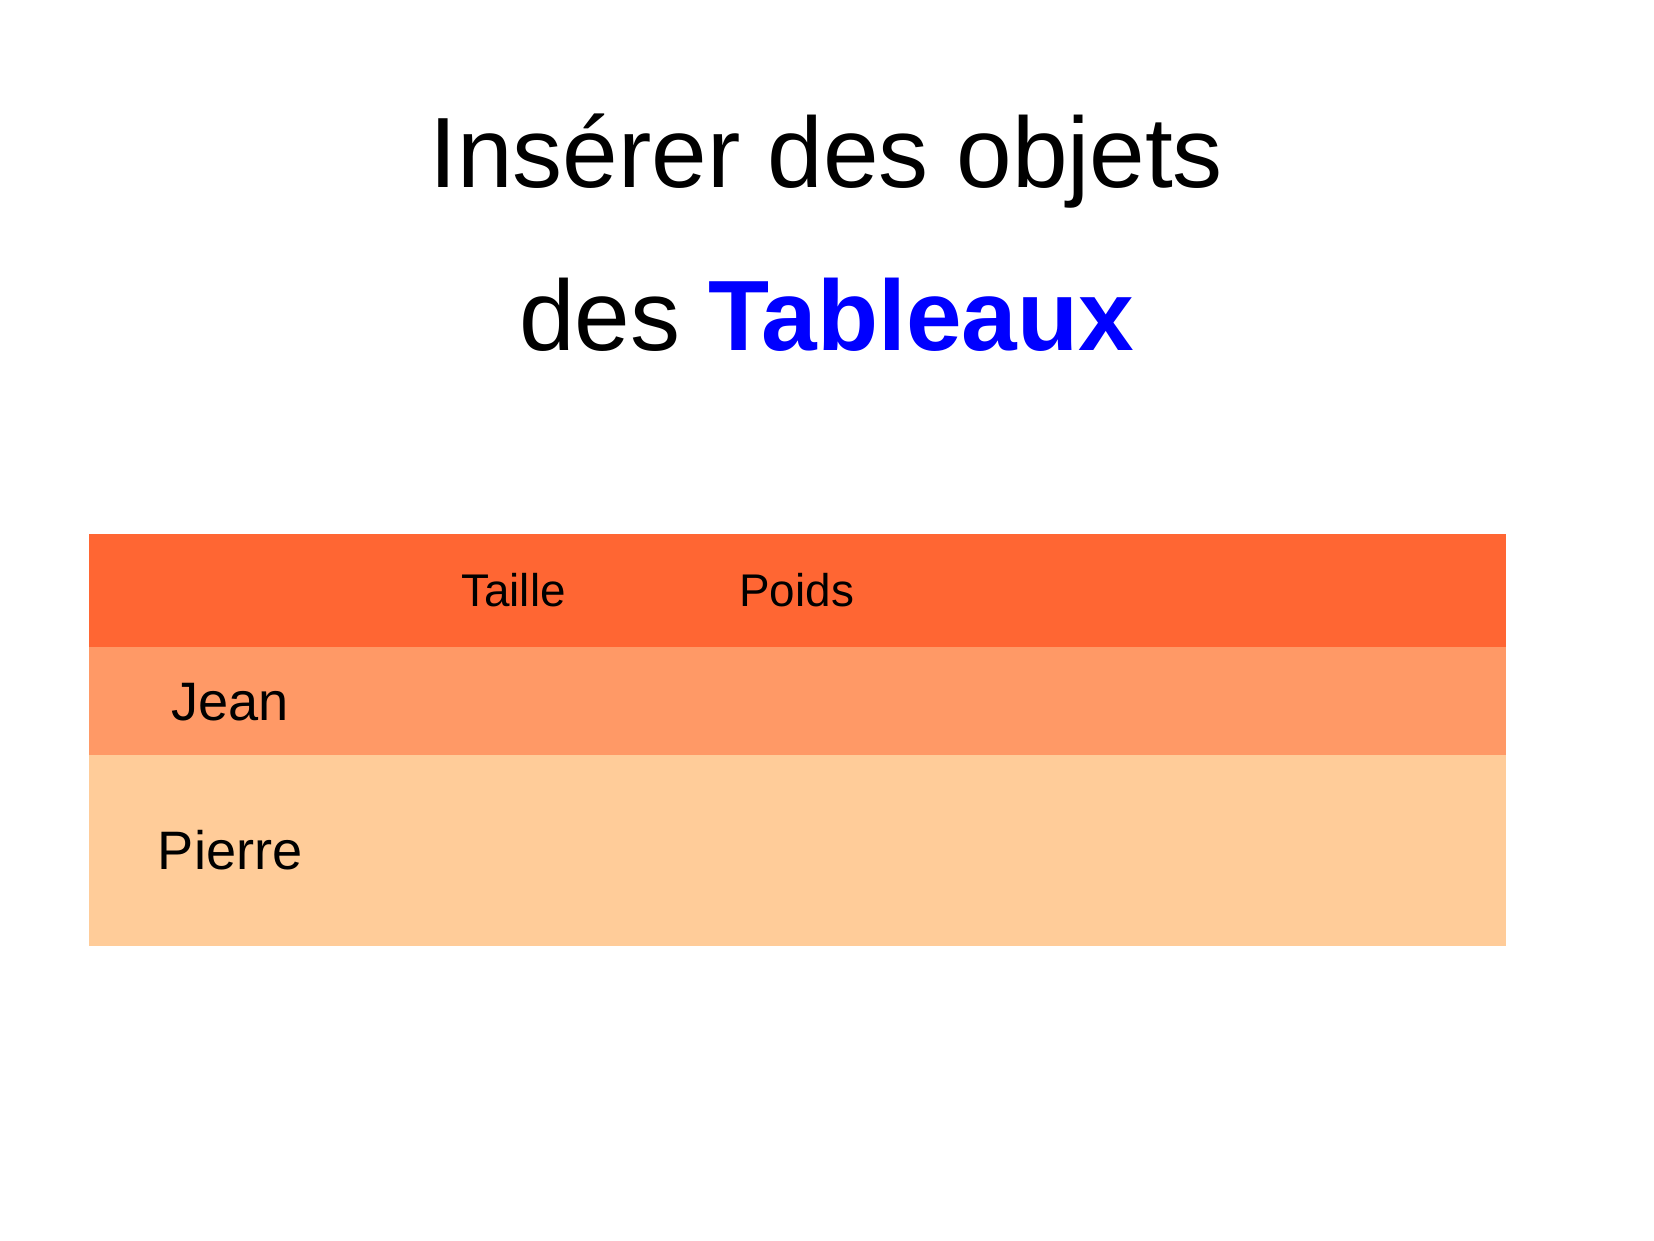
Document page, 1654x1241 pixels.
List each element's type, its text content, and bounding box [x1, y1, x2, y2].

table_cell [372, 755, 655, 946]
table_cell [938, 755, 1222, 946]
table_header Poids [655, 534, 938, 647]
table_header [1222, 534, 1506, 647]
table_cell [372, 647, 655, 755]
table_cell [655, 755, 938, 946]
table_cell Pierre [89, 755, 372, 946]
table_cell [938, 647, 1222, 755]
table_header Taille [372, 534, 655, 647]
table_cell [1222, 647, 1506, 755]
table_cell [1222, 755, 1506, 946]
table_cell Jean [89, 647, 372, 755]
table_cell [655, 647, 938, 755]
table_header [89, 534, 372, 647]
title Insérer des objets [82, 49, 1571, 257]
text_box des Tableaux [59, 29, 1595, 380]
table_header [938, 534, 1222, 647]
